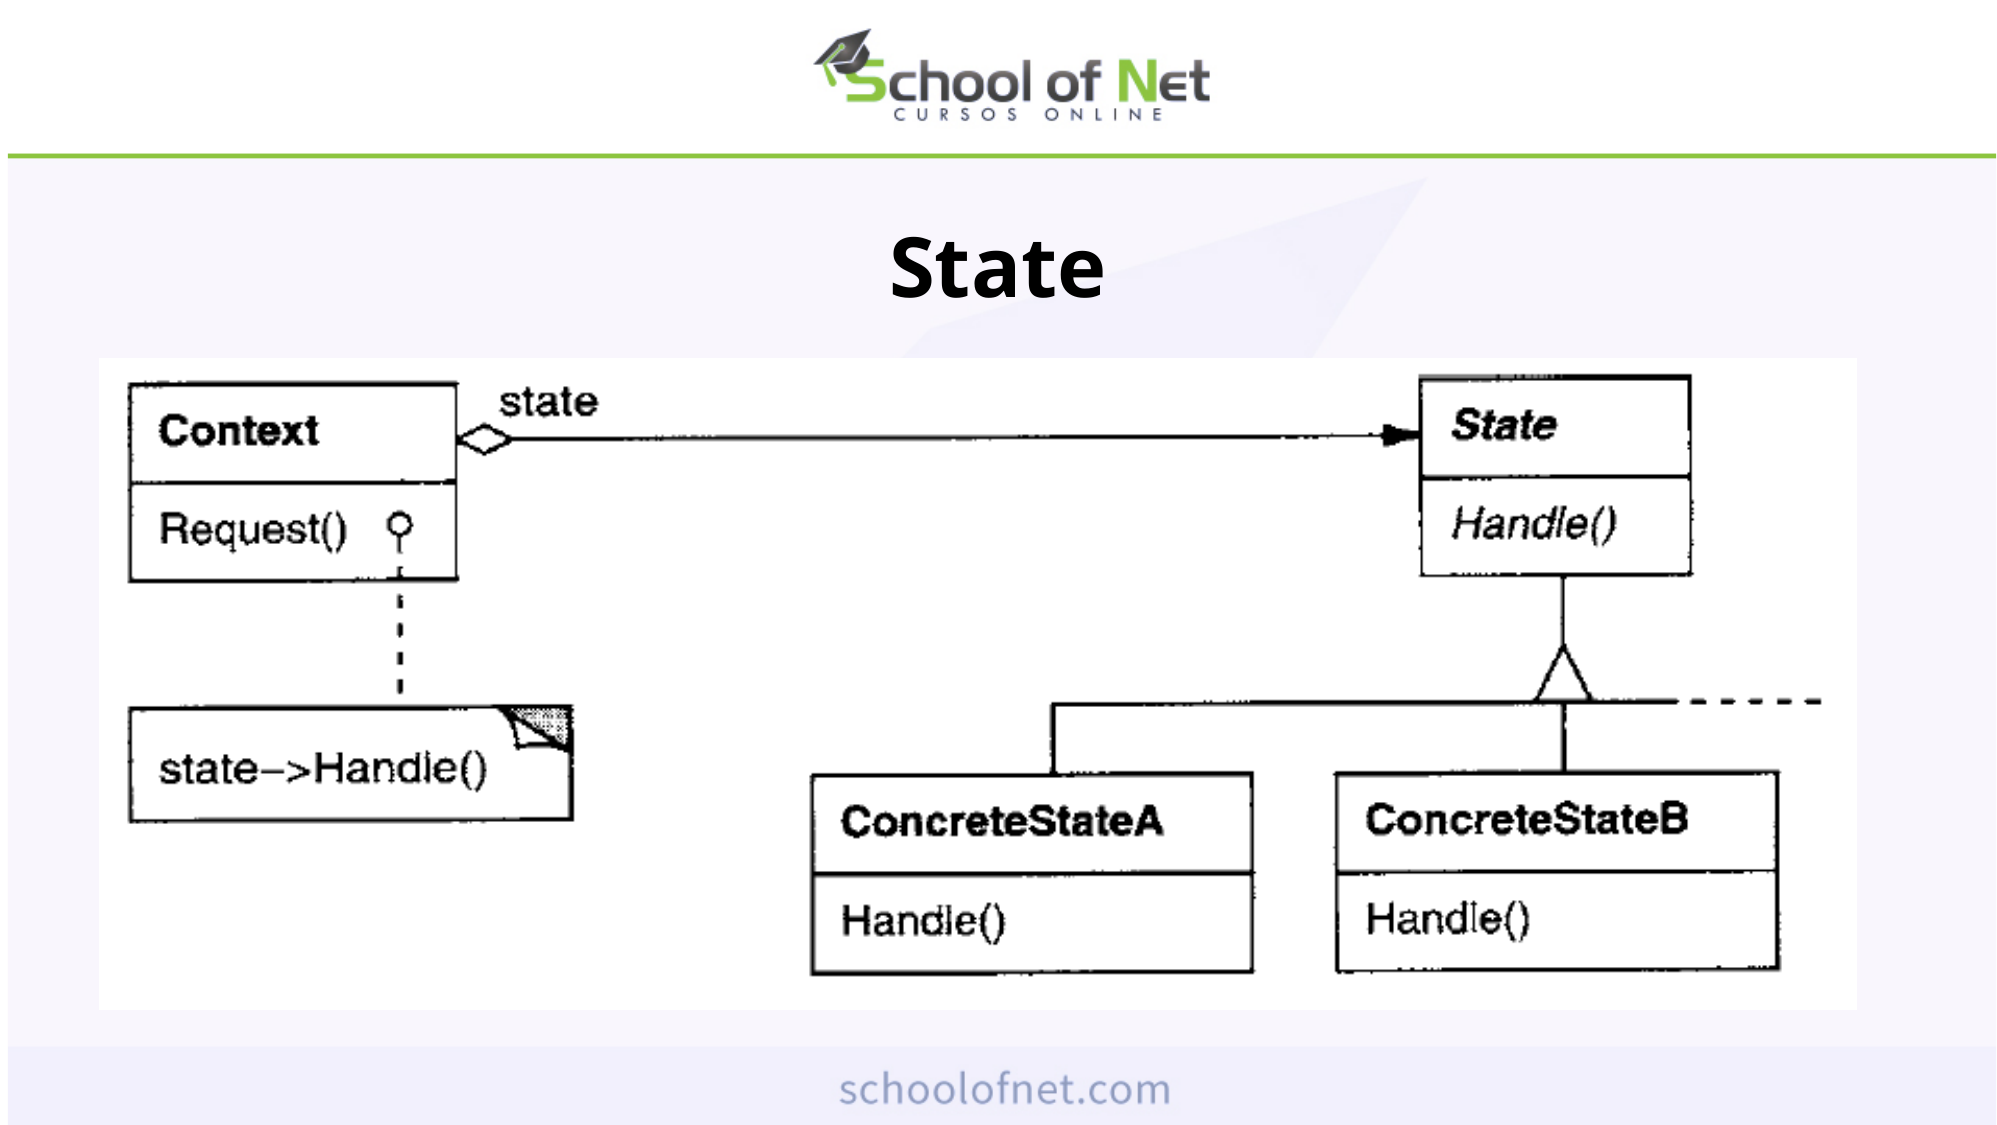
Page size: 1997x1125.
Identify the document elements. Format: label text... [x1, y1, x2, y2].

title State [99, 171, 1897, 360]
picture [7, 5, 1997, 1125]
